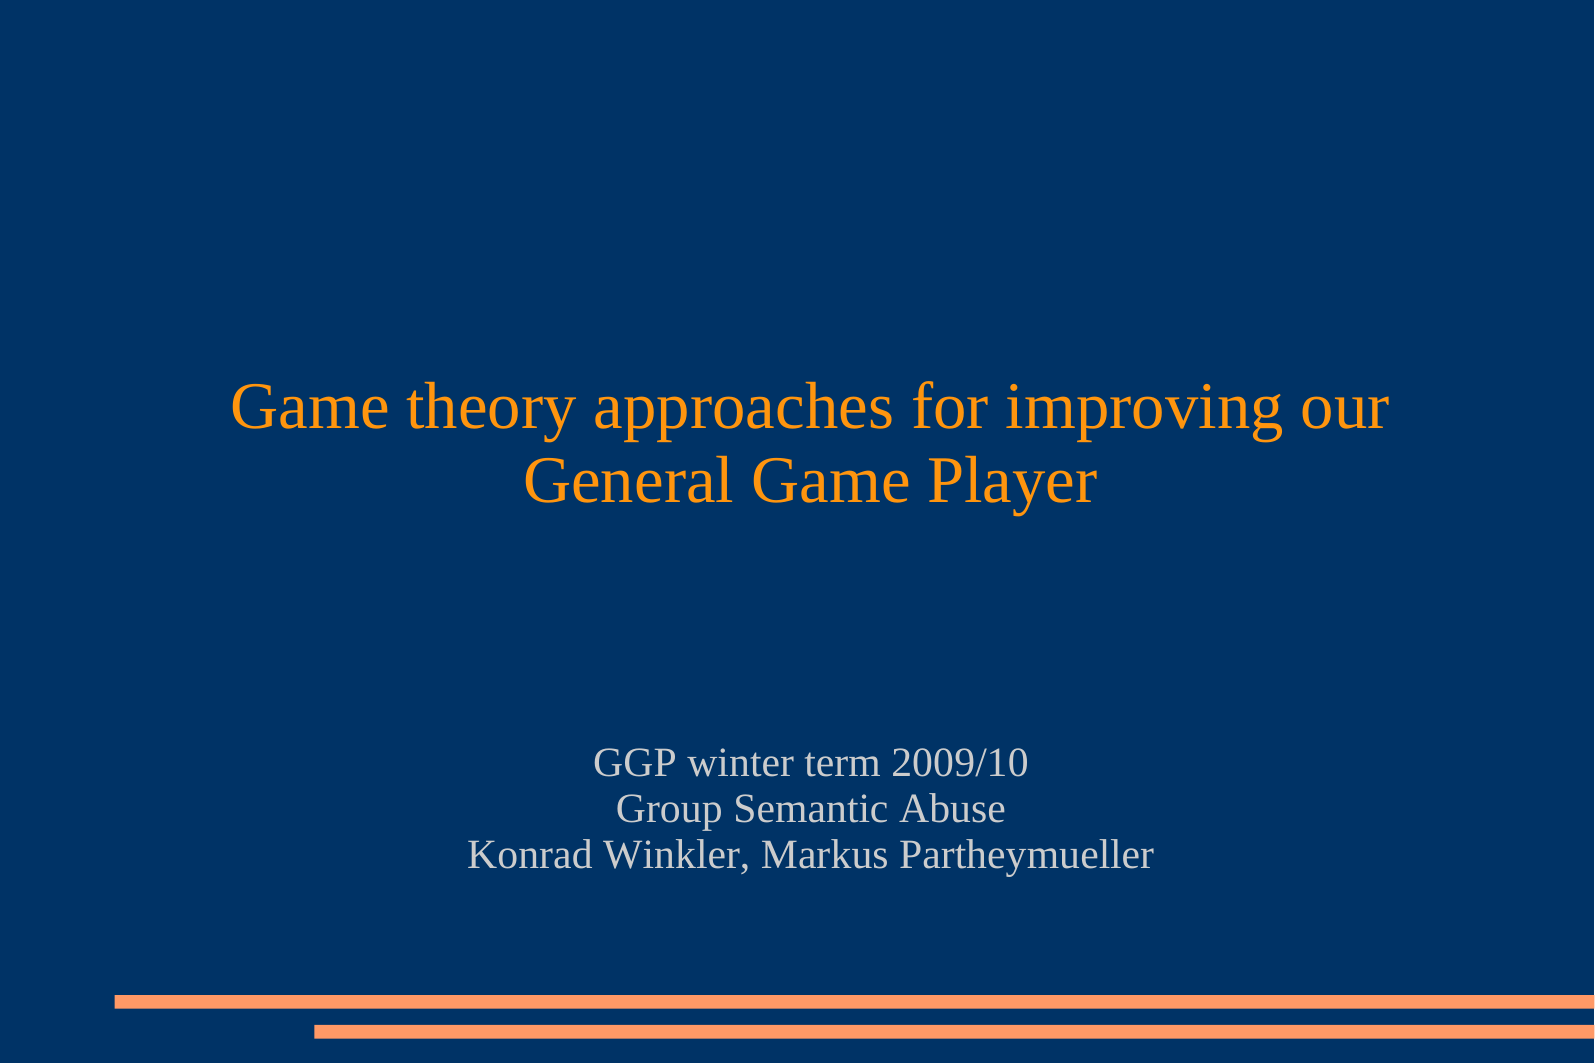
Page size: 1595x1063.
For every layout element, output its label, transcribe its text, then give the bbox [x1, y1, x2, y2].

subtitle Game theory approaches for improving our General Game Player GGP winter term 2009/10 Group Semantic Abuse Konrad Winkler, Markus Partheymueller [117, 276, 1505, 971]
